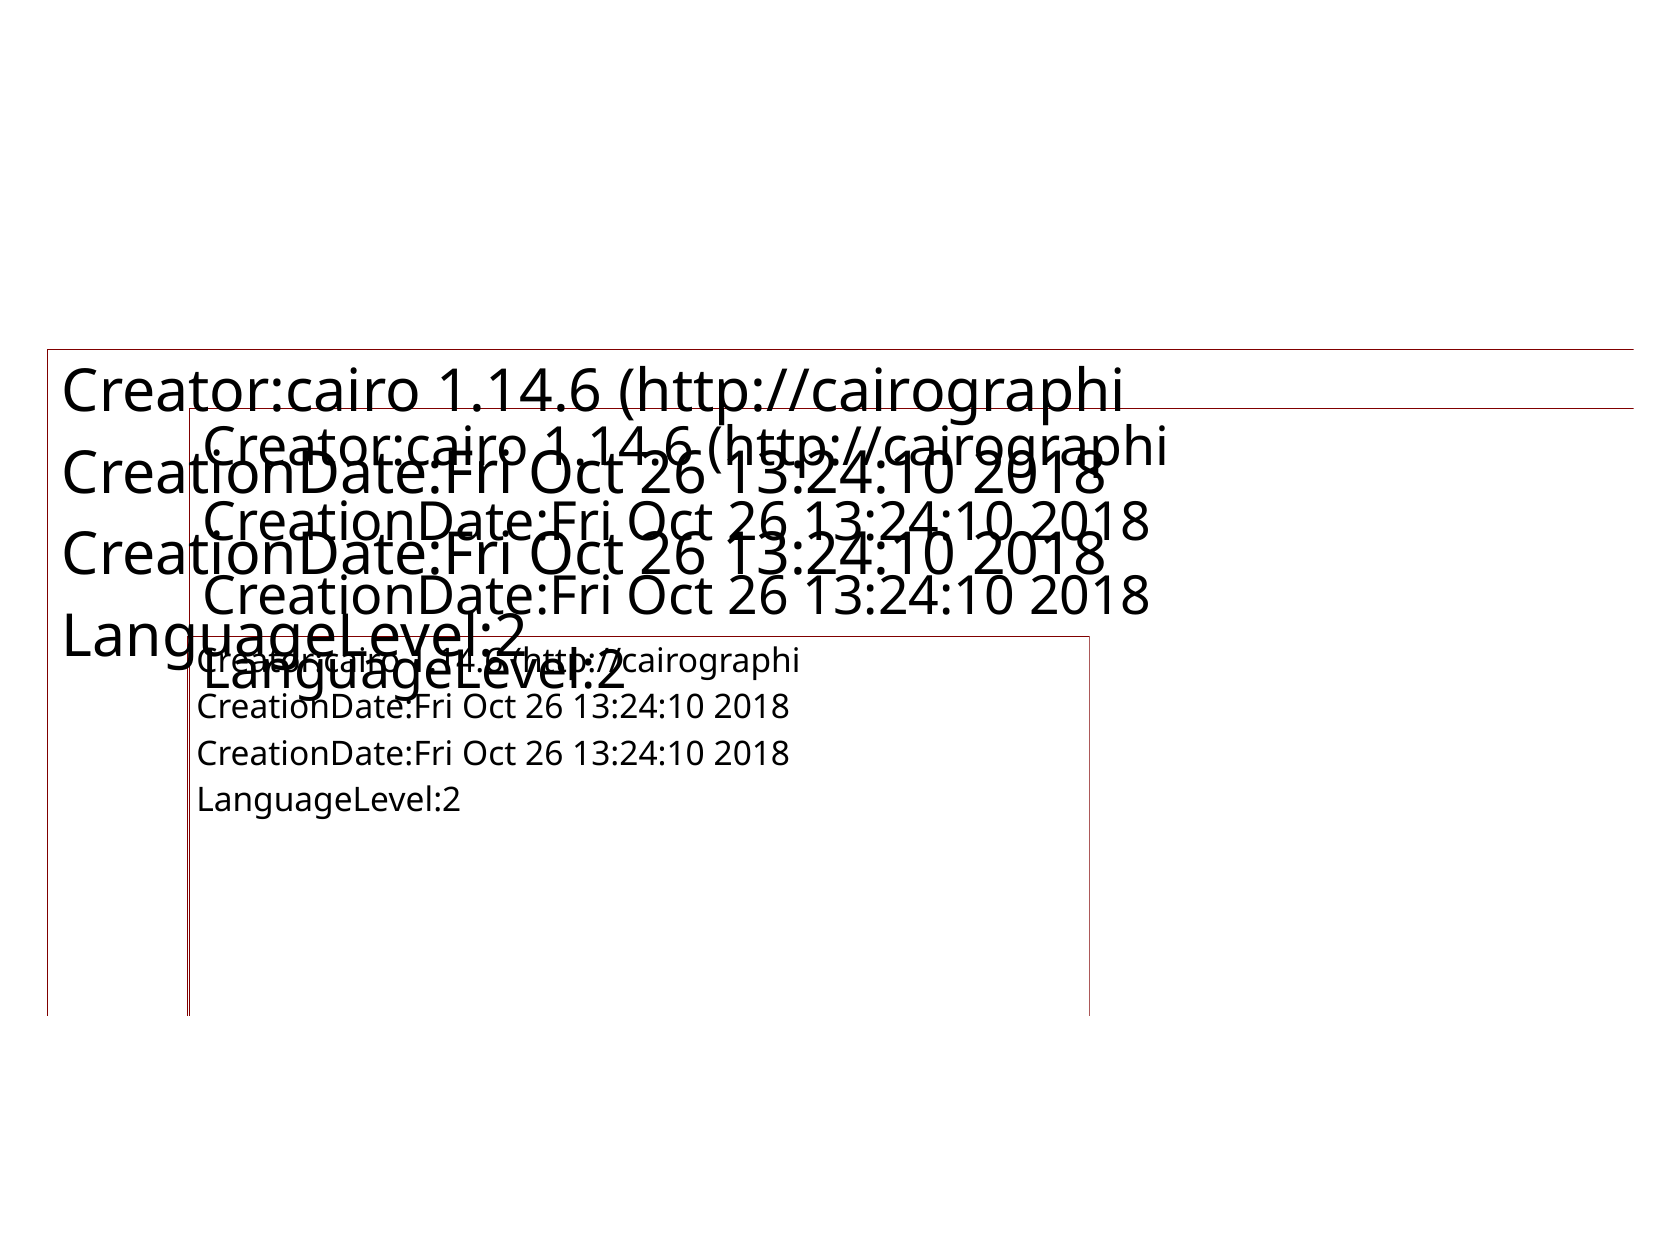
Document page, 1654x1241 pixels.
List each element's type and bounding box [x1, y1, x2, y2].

picture [43, 345, 1634, 1016]
